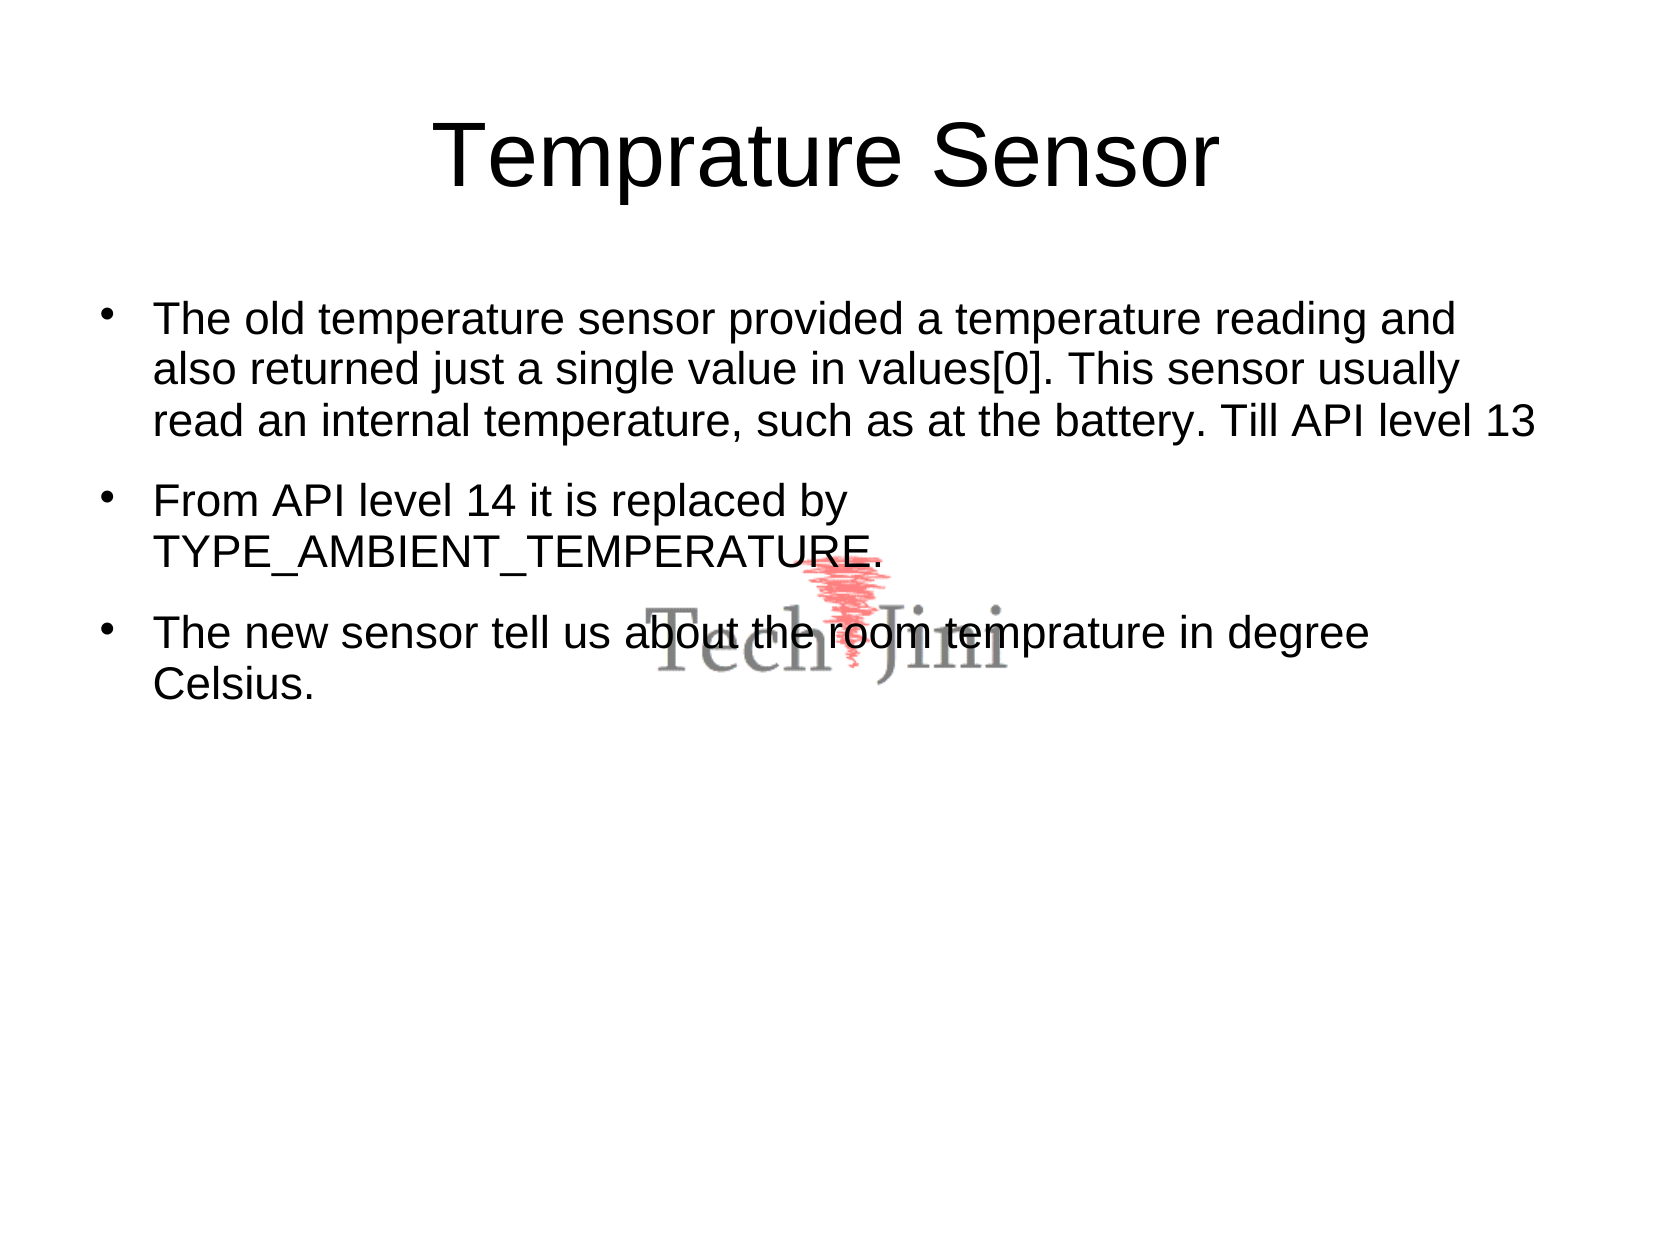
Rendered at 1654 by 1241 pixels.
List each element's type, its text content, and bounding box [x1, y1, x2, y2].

title Temprature Sensor [82, 49, 1571, 257]
list The old temperature sensor provided a temperature reading and also returned just a single value in values[0]. This sensor usually read an internal temperature, such as at the battery. Till API level 13 From API level 14 it is replaced by TYPE_AMBIENT_TEMPERATURE. The new sensor tell us about the room temprature in degree Celsius. [82, 290, 1538, 1010]
